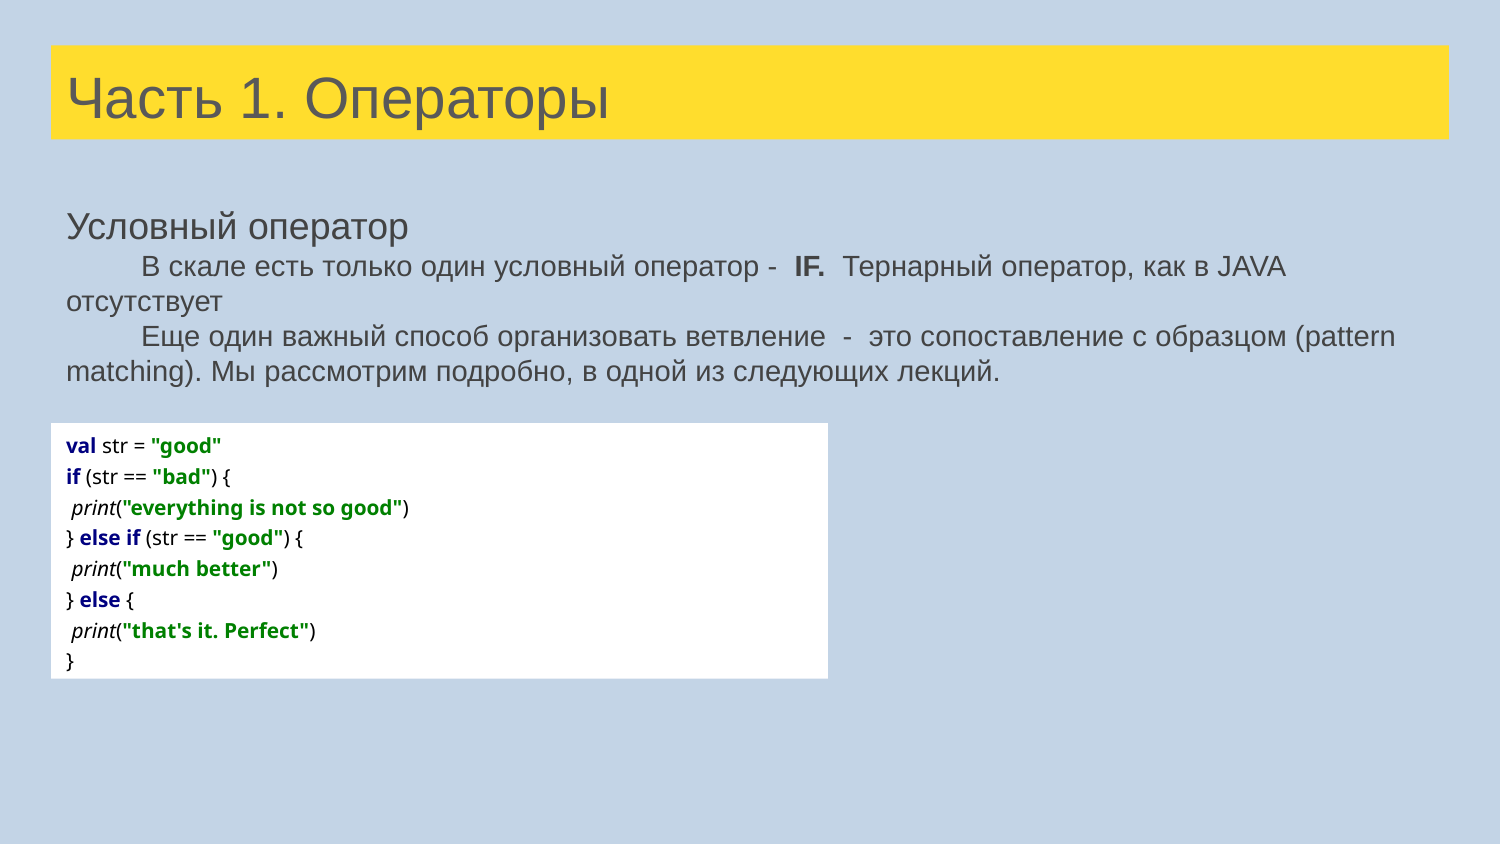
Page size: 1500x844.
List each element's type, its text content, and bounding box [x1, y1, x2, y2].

title Часть 1. Операторы [51, 45, 1449, 140]
text_box val str = "good" if (str == "bad") { print("everything is not so good") } else if (str == "good") { print("much better") } else { print("that's it. Perfect") } [51, 423, 828, 679]
text_box Условный оператор В скале есть только один условный оператор - IF. Тернарный оператор, как в JAVA отсутствует Еще один важный способ организовать ветвление - это сопоставление с образцом (pattern matching). Мы рассмотрим подробно, в одной из следующих лекций. [51, 187, 1449, 386]
